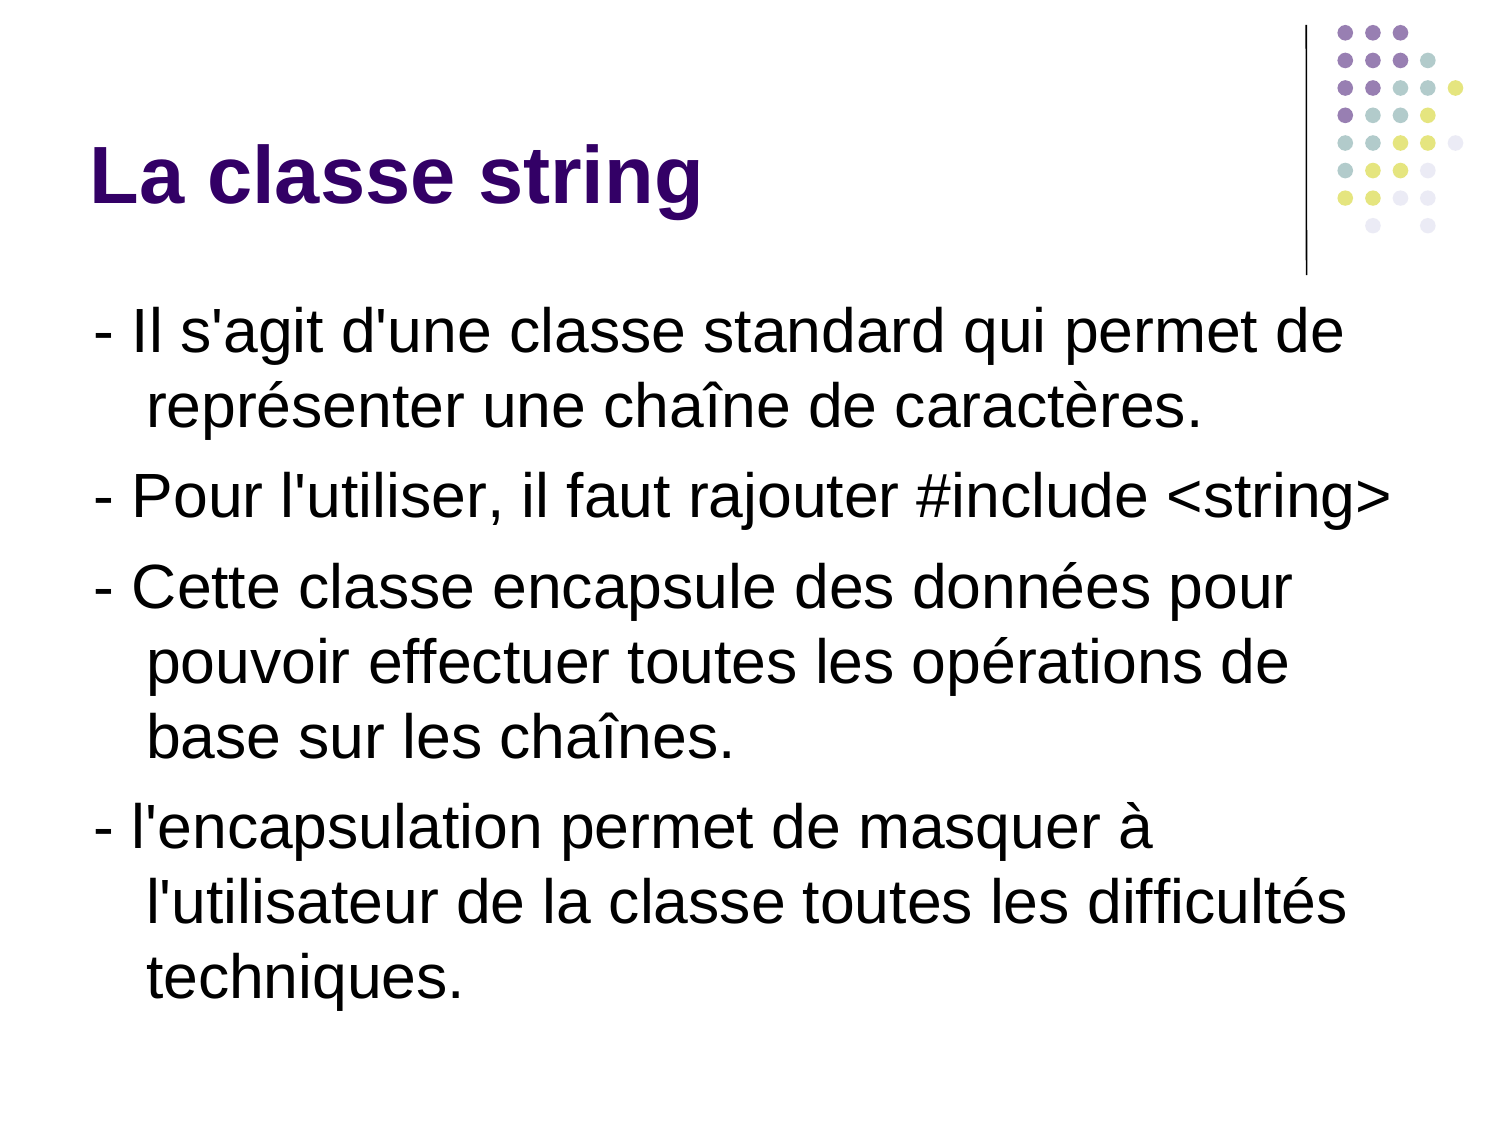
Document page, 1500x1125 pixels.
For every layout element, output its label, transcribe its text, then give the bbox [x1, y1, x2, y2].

list - Il s'agit d'une classe standard qui permet de représenter une chaîne de caractères. - Pour l'utiliser, il faut rajouter #include <string> - Cette classe encapsule des données pour pouvoir effectuer toutes les opérations de base sur les chaînes. - l'encapsulation permet de masquer à l'utilisateur de la classe toutes les difficultés techniques. [75, 281, 1420, 1019]
title La classe string [74, 16, 1308, 228]
